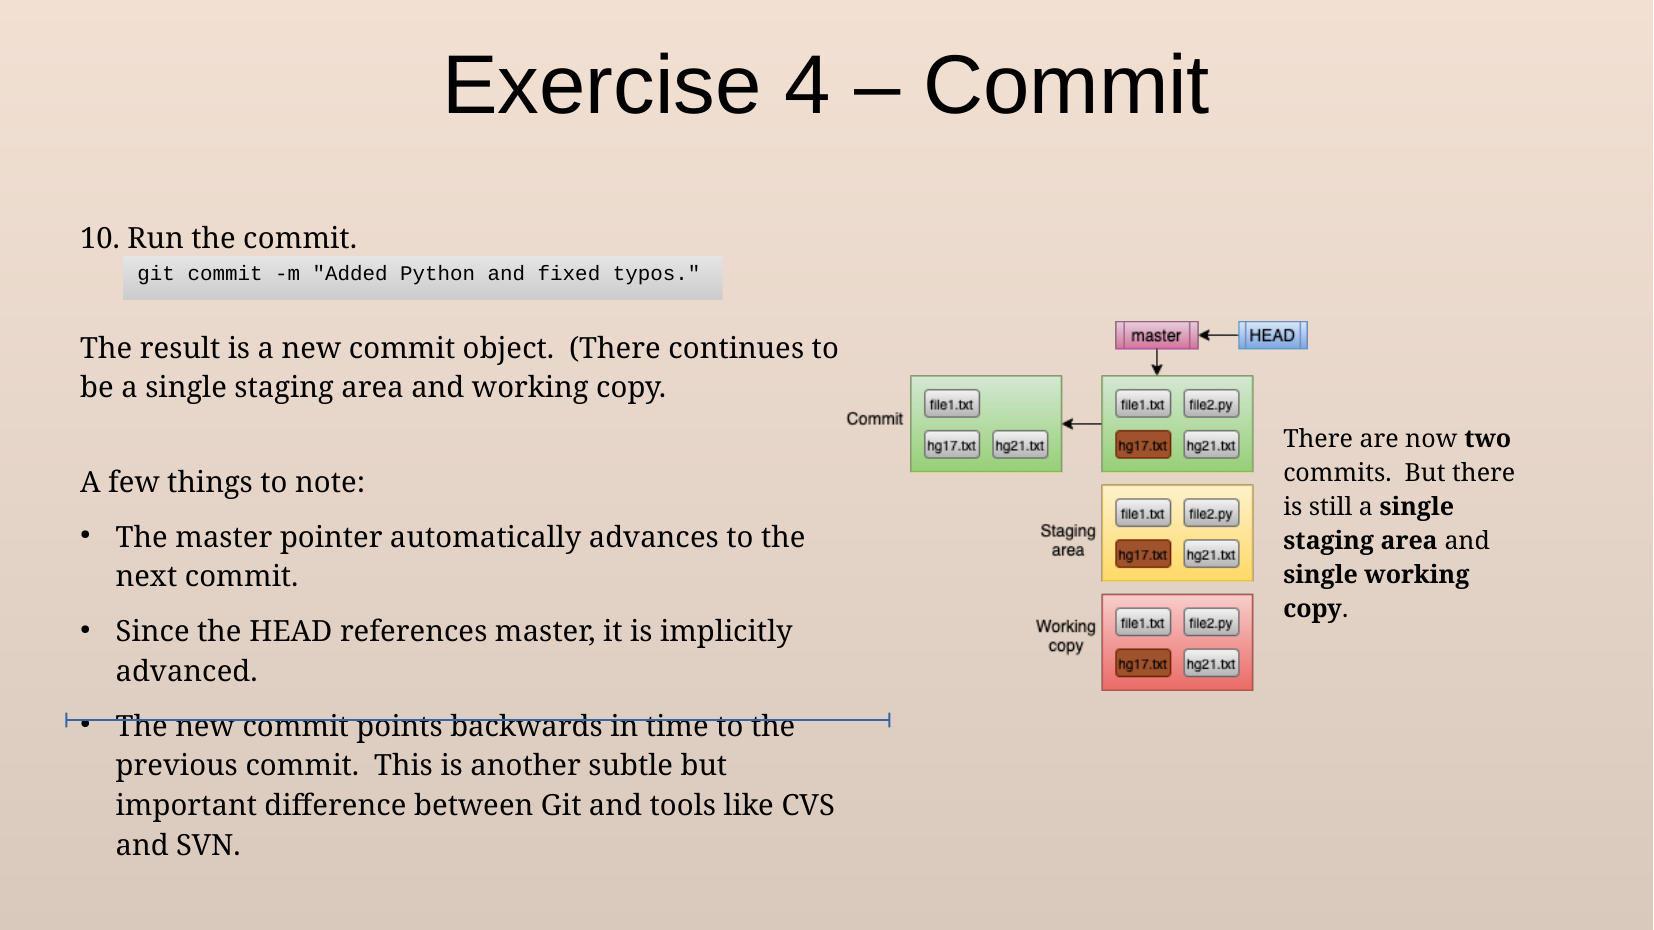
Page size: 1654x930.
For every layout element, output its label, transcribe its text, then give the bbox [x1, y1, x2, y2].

picture [886, 321, 1308, 691]
picture [1301, 605, 1306, 616]
text_box git commit -m "Added Python and fixed typos." [122, 256, 723, 301]
title Exercise 4 – Commit [82, 19, 1571, 151]
text_box 10. Run the commit. The result is a new commit object. (There continues to be a single staging area and working copy. A few things to note: The master pointer automatically advances to the next commit. Since the HEAD references master, it is implicitly advanced. The new commit points backwards in time to the previous commit. This is another subtle but important difference between Git and tools like CVS and SVN. [65, 209, 886, 719]
text_box There are now two commits. But there is still a single staging area and single working copy. [1268, 412, 1546, 596]
